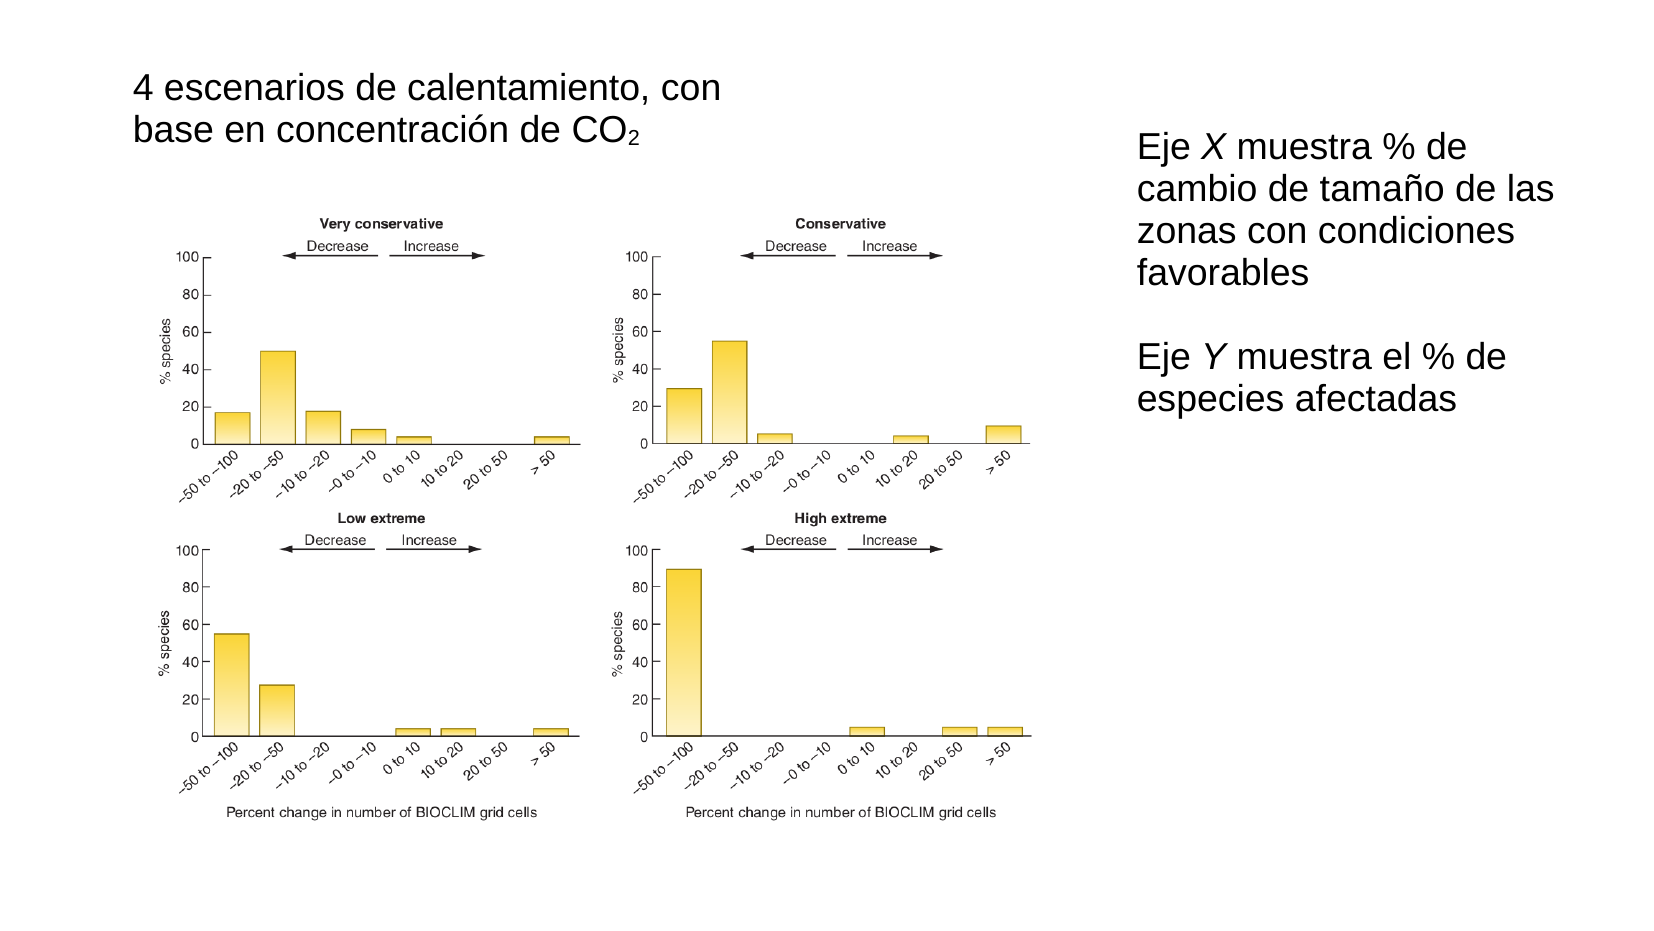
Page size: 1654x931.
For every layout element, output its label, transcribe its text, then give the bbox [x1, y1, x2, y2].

text_box Eje X muestra % de cambio de tamaño de las zonas con condiciones favorables Eje Y muestra el % de especies afectadas [1122, 118, 1595, 427]
picture [118, 198, 1057, 827]
text_box 4 escenarios de calentamiento, con base en concentración de CO2 [118, 59, 768, 158]
